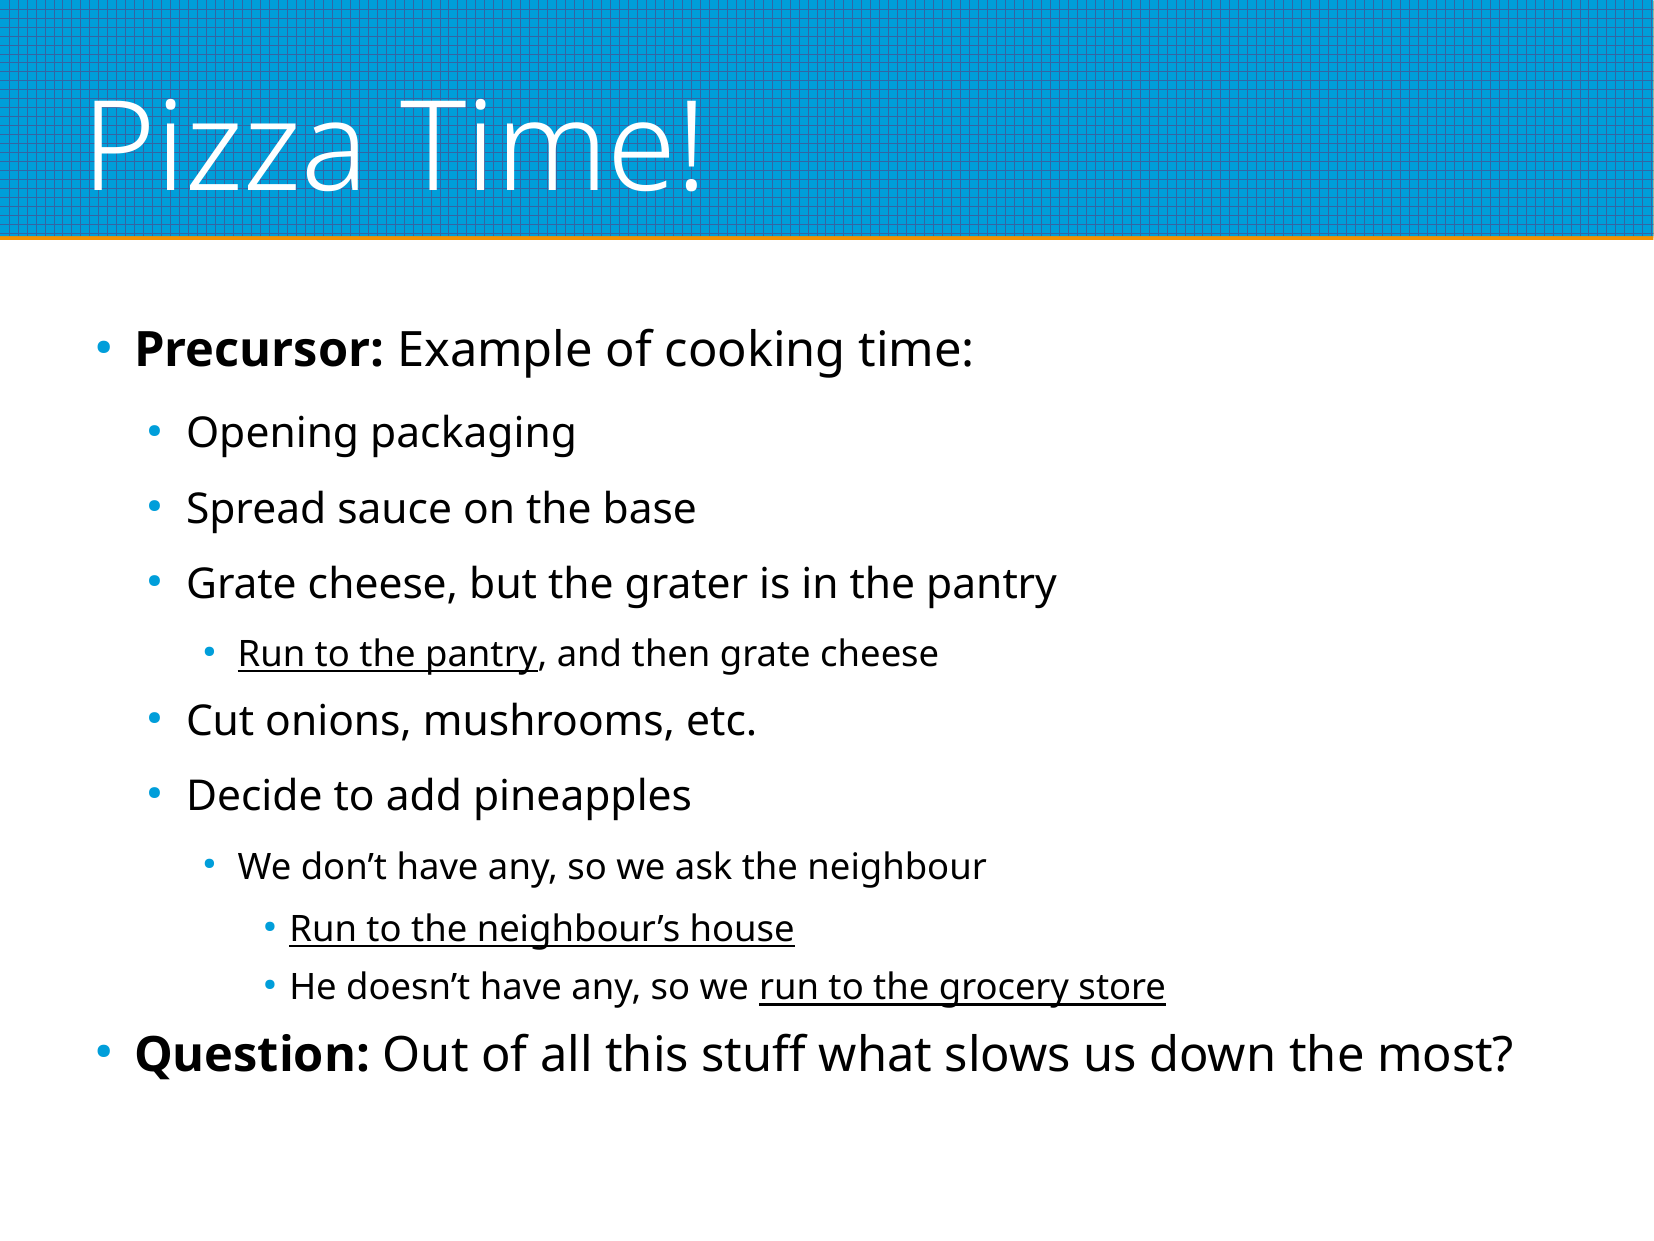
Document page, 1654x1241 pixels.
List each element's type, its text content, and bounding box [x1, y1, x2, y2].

list Precursor: Example of cooking time: Opening packaging Spread sauce on the base Grate cheese, but the grater is in the pantry Run to the pantry, and then grate cheese Cut onions, mushrooms, etc. Decide to add pineapples We don’t have any, so we ask the neighbour Run to the neighbour’s house He doesn’t have any, so we run to the grocery store Question: Out of all this stuff what slows us down the most? [82, 314, 1563, 1093]
title Pizza Time! [82, 19, 1571, 227]
